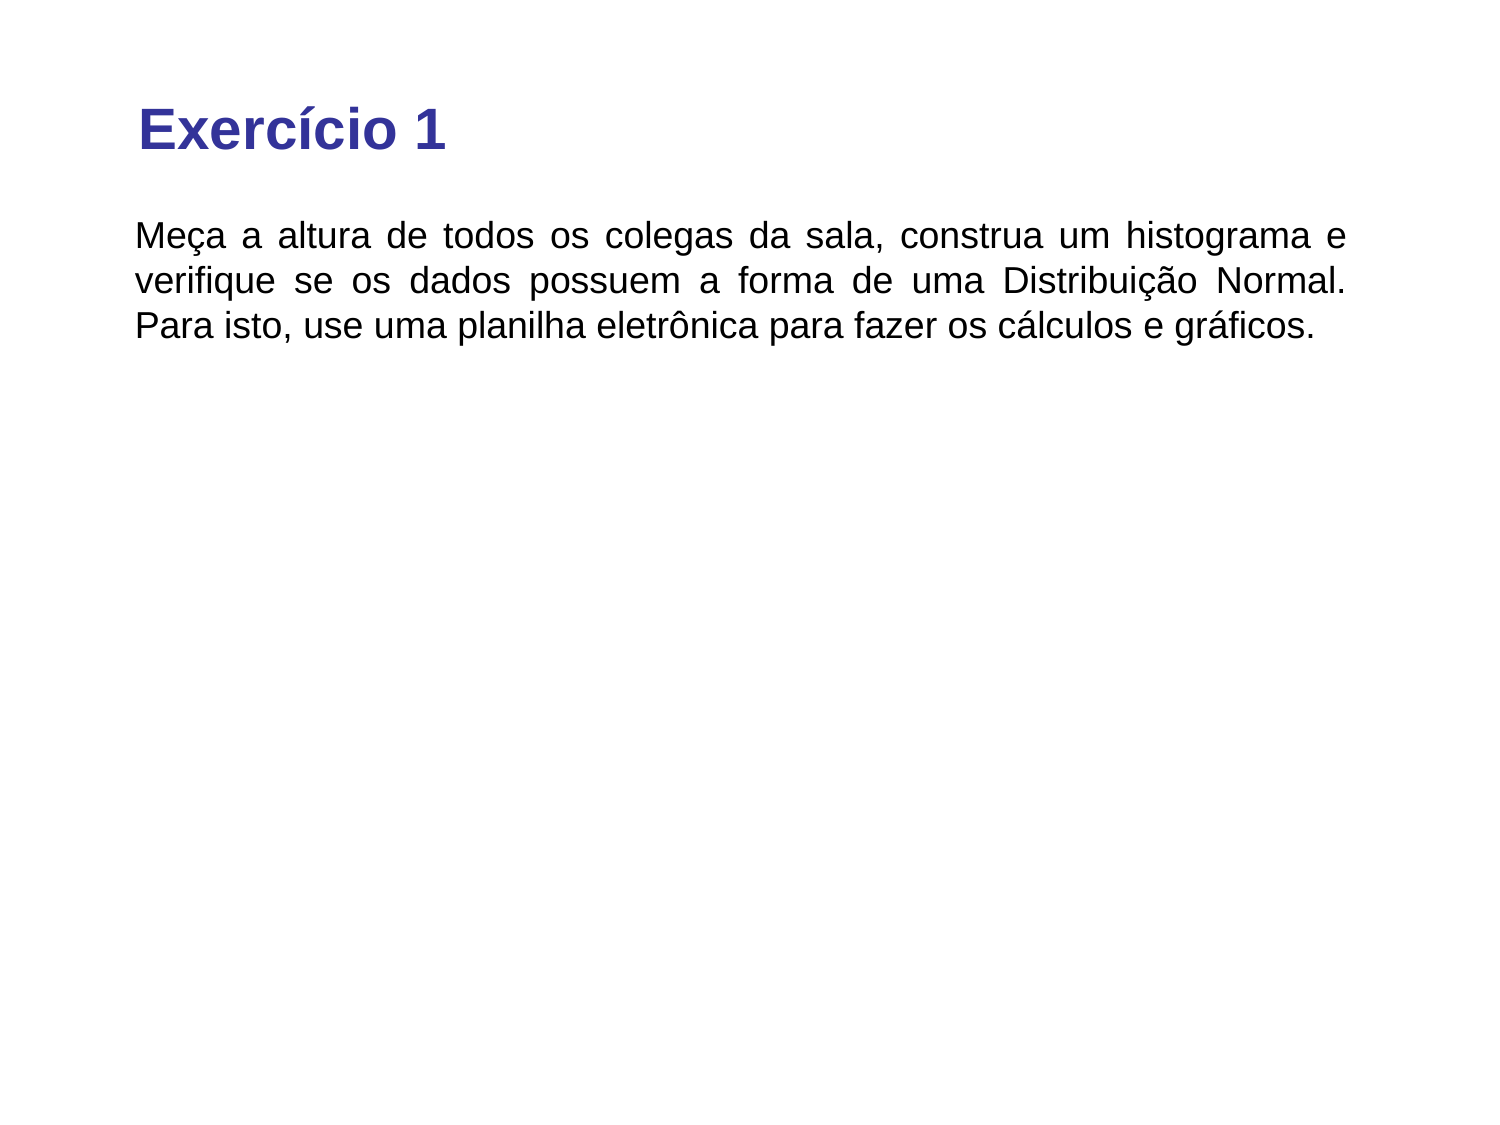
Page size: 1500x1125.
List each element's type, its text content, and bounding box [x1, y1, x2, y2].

text_box Exercício 1 [123, 84, 1400, 179]
text_box Meça a altura de todos os colegas da sala, construa um histograma e verifique se os dados possuem a forma de uma Distribuição Normal. Para isto, use uma planilha eletrônica para fazer os cálculos e gráficos. [120, 203, 1362, 390]
